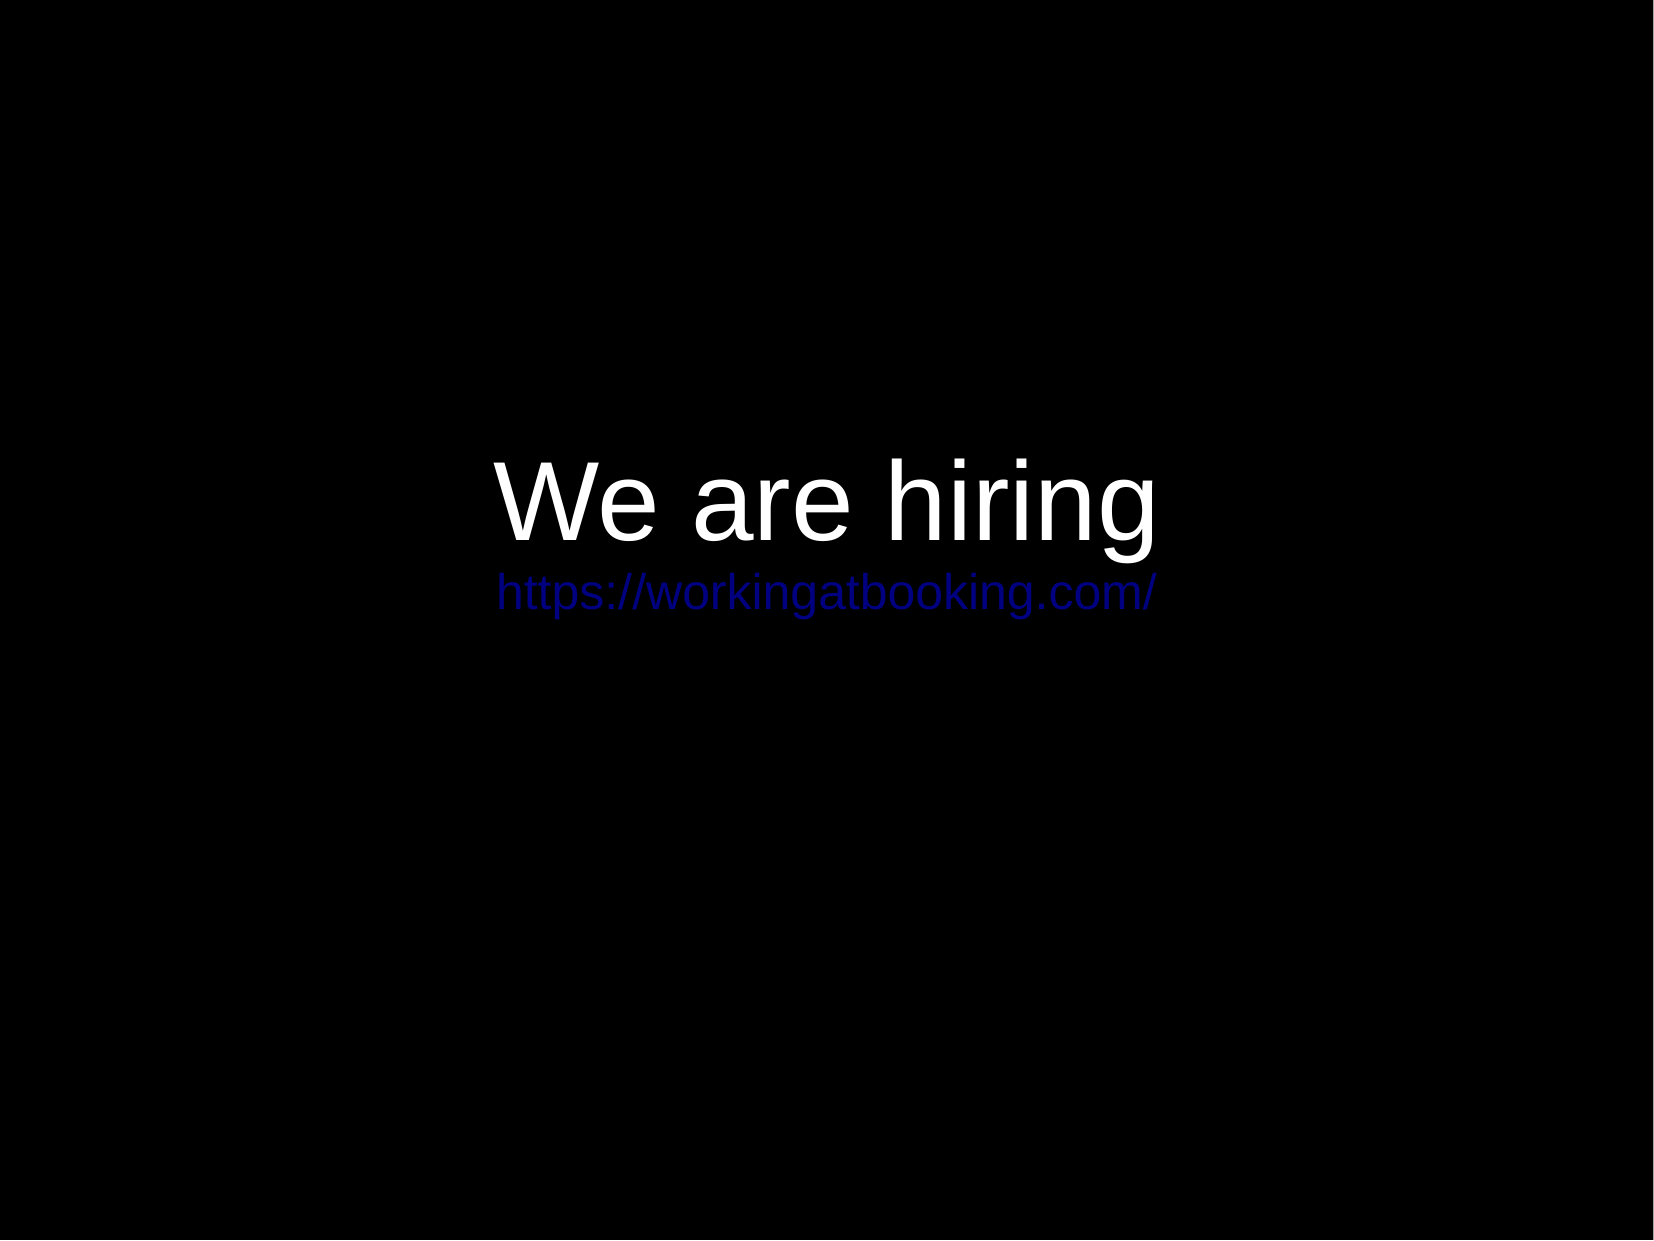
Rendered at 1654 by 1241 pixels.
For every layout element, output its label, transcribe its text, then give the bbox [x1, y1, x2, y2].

subtitle We are hiring https://workingatbooking.com/ [82, 49, 1571, 1010]
